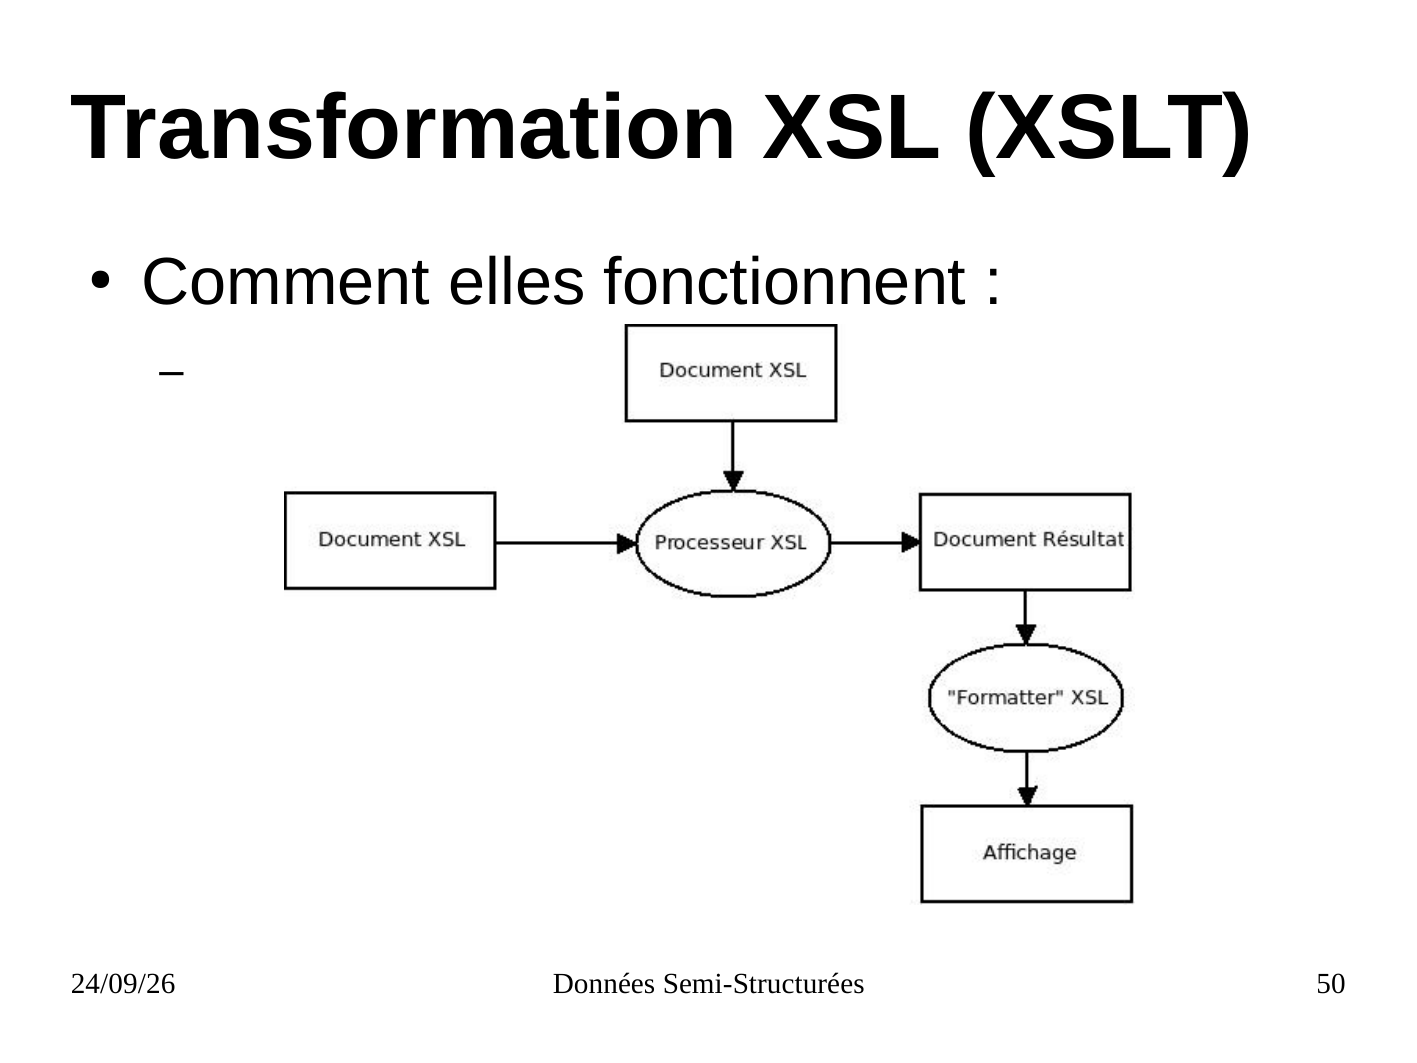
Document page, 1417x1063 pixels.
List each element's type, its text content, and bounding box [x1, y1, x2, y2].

list Comment elles fonctionnent : [70, 244, 1346, 925]
picture [284, 324, 1135, 905]
title Transformation XSL (XSLT) [70, 42, 1346, 212]
